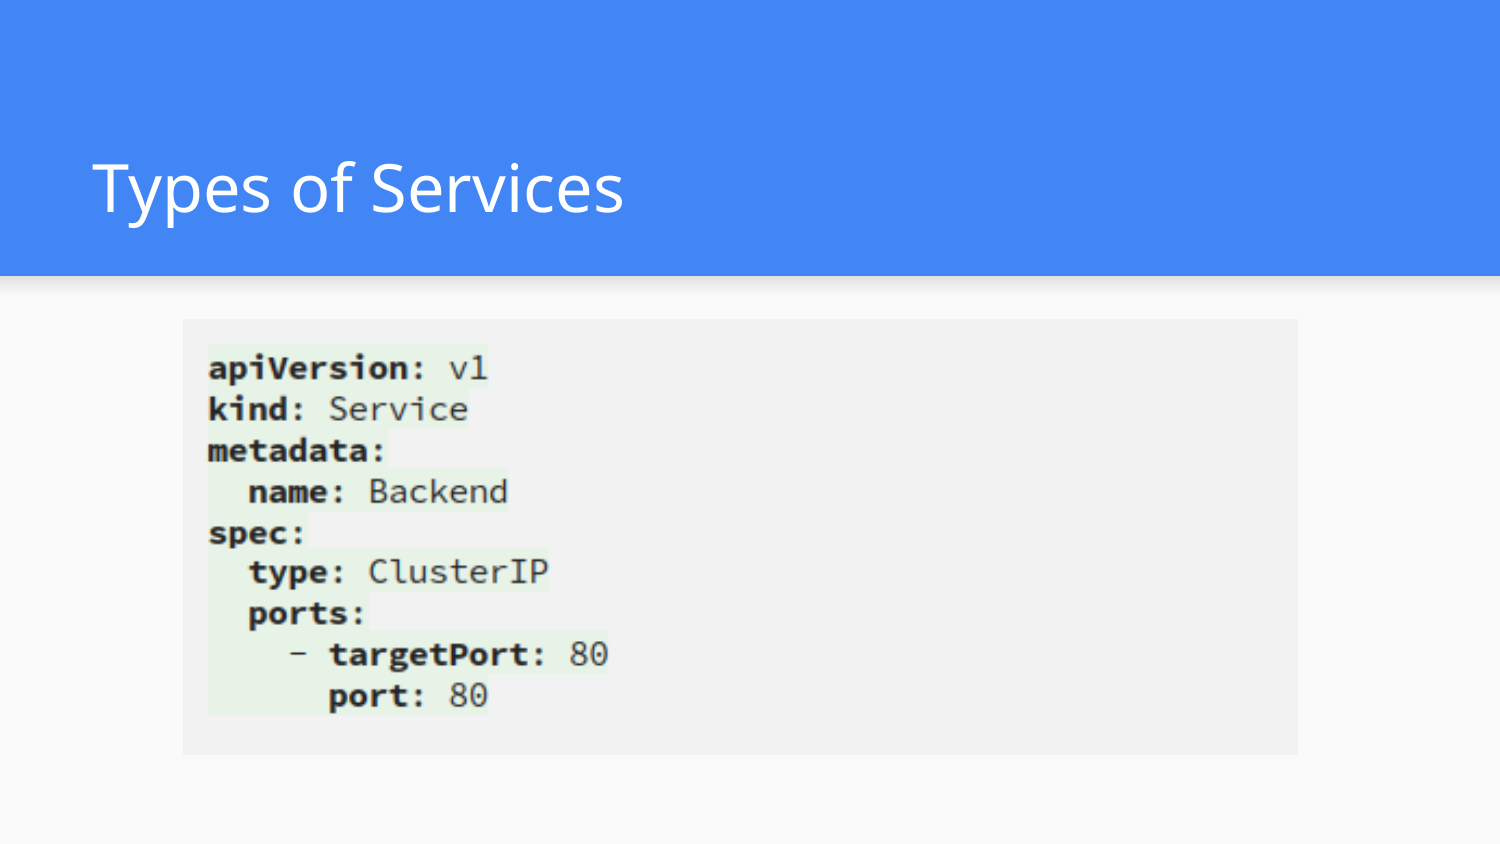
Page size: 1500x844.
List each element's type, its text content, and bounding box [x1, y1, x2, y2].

title Types of Services [77, 121, 1427, 248]
picture [183, 319, 1298, 755]
